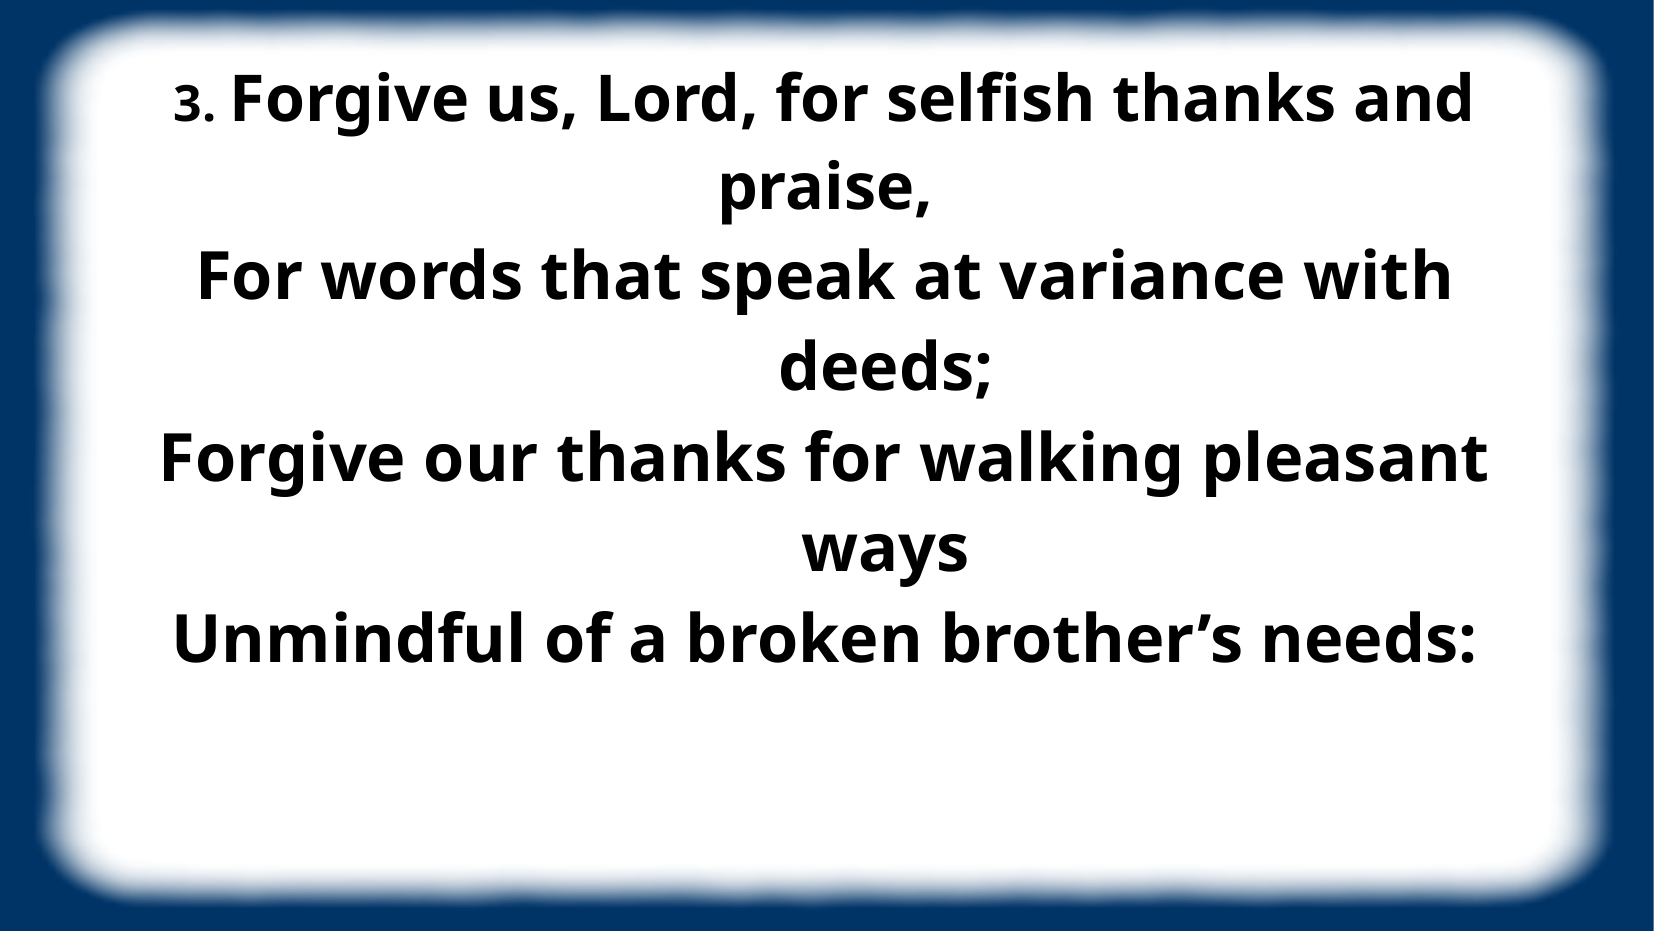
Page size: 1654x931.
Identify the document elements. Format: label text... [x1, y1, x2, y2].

picture [0, 0, 1654, 931]
text_box 3. Forgive us, Lord, for selfish thanks and praise, For words that speak at variance with deeds; Forgive our thanks for walking pleasant ways Unmindful of a broken brother’s needs: [75, 45, 1576, 415]
